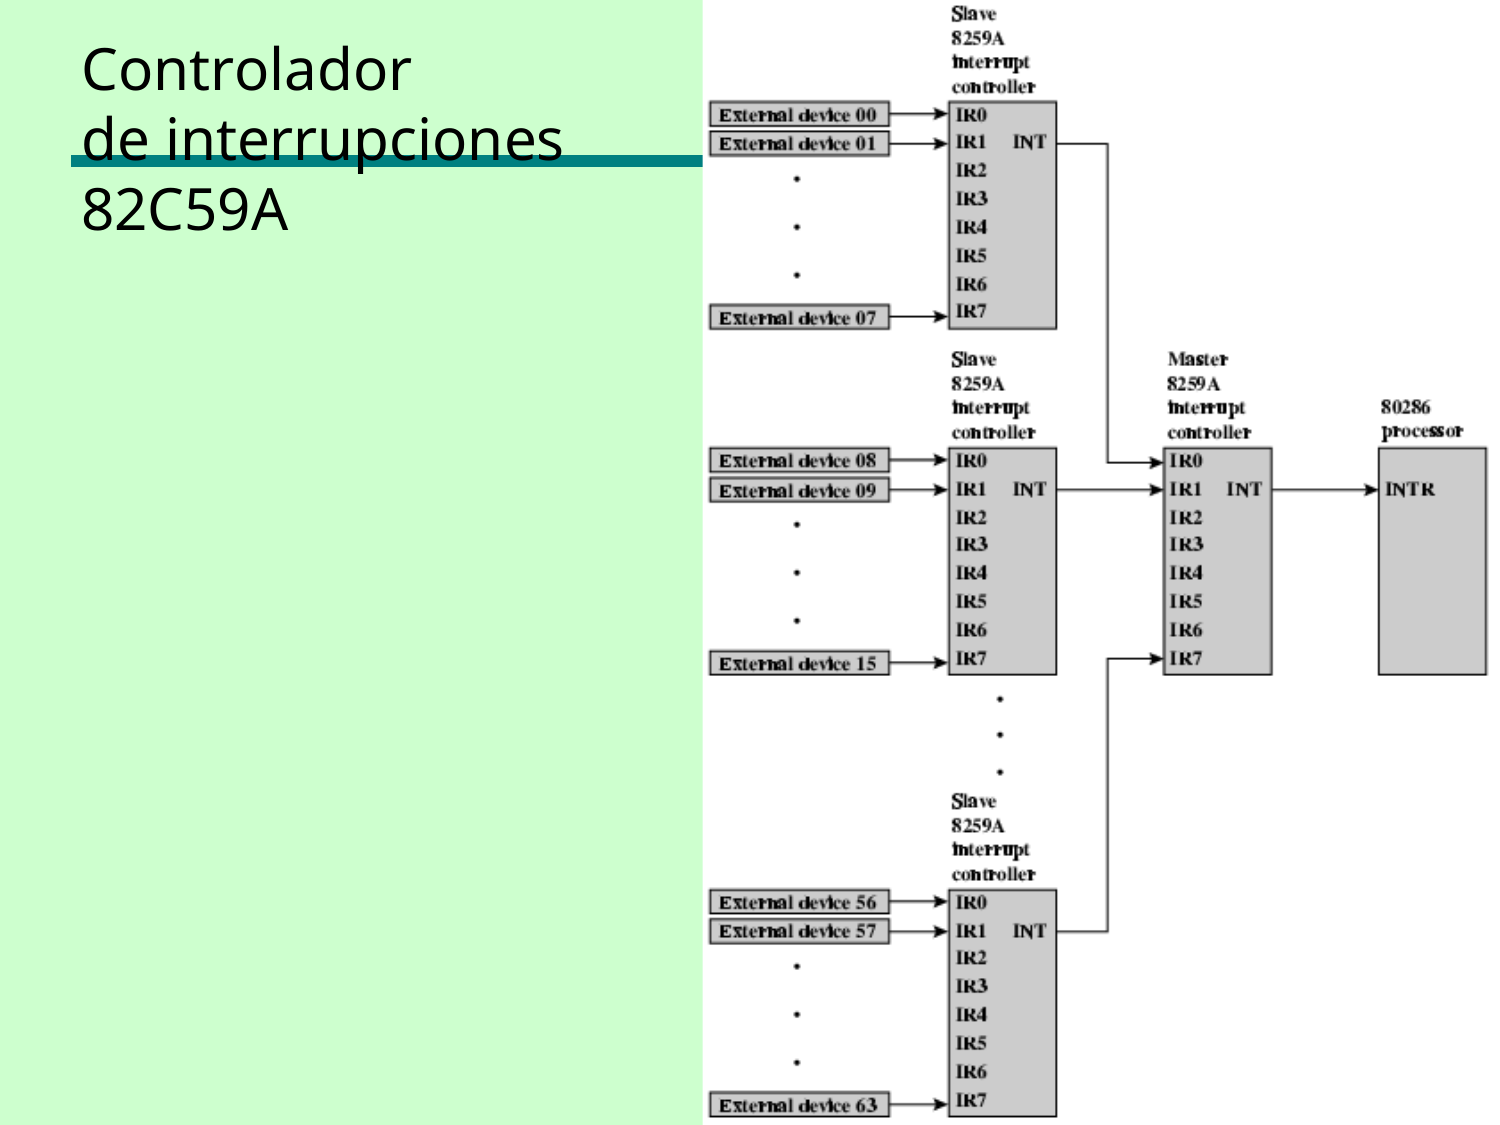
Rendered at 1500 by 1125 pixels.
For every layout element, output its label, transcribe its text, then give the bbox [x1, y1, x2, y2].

title Controlador de interrupciones 82C59A [66, 24, 702, 163]
picture [702, 0, 1500, 1125]
